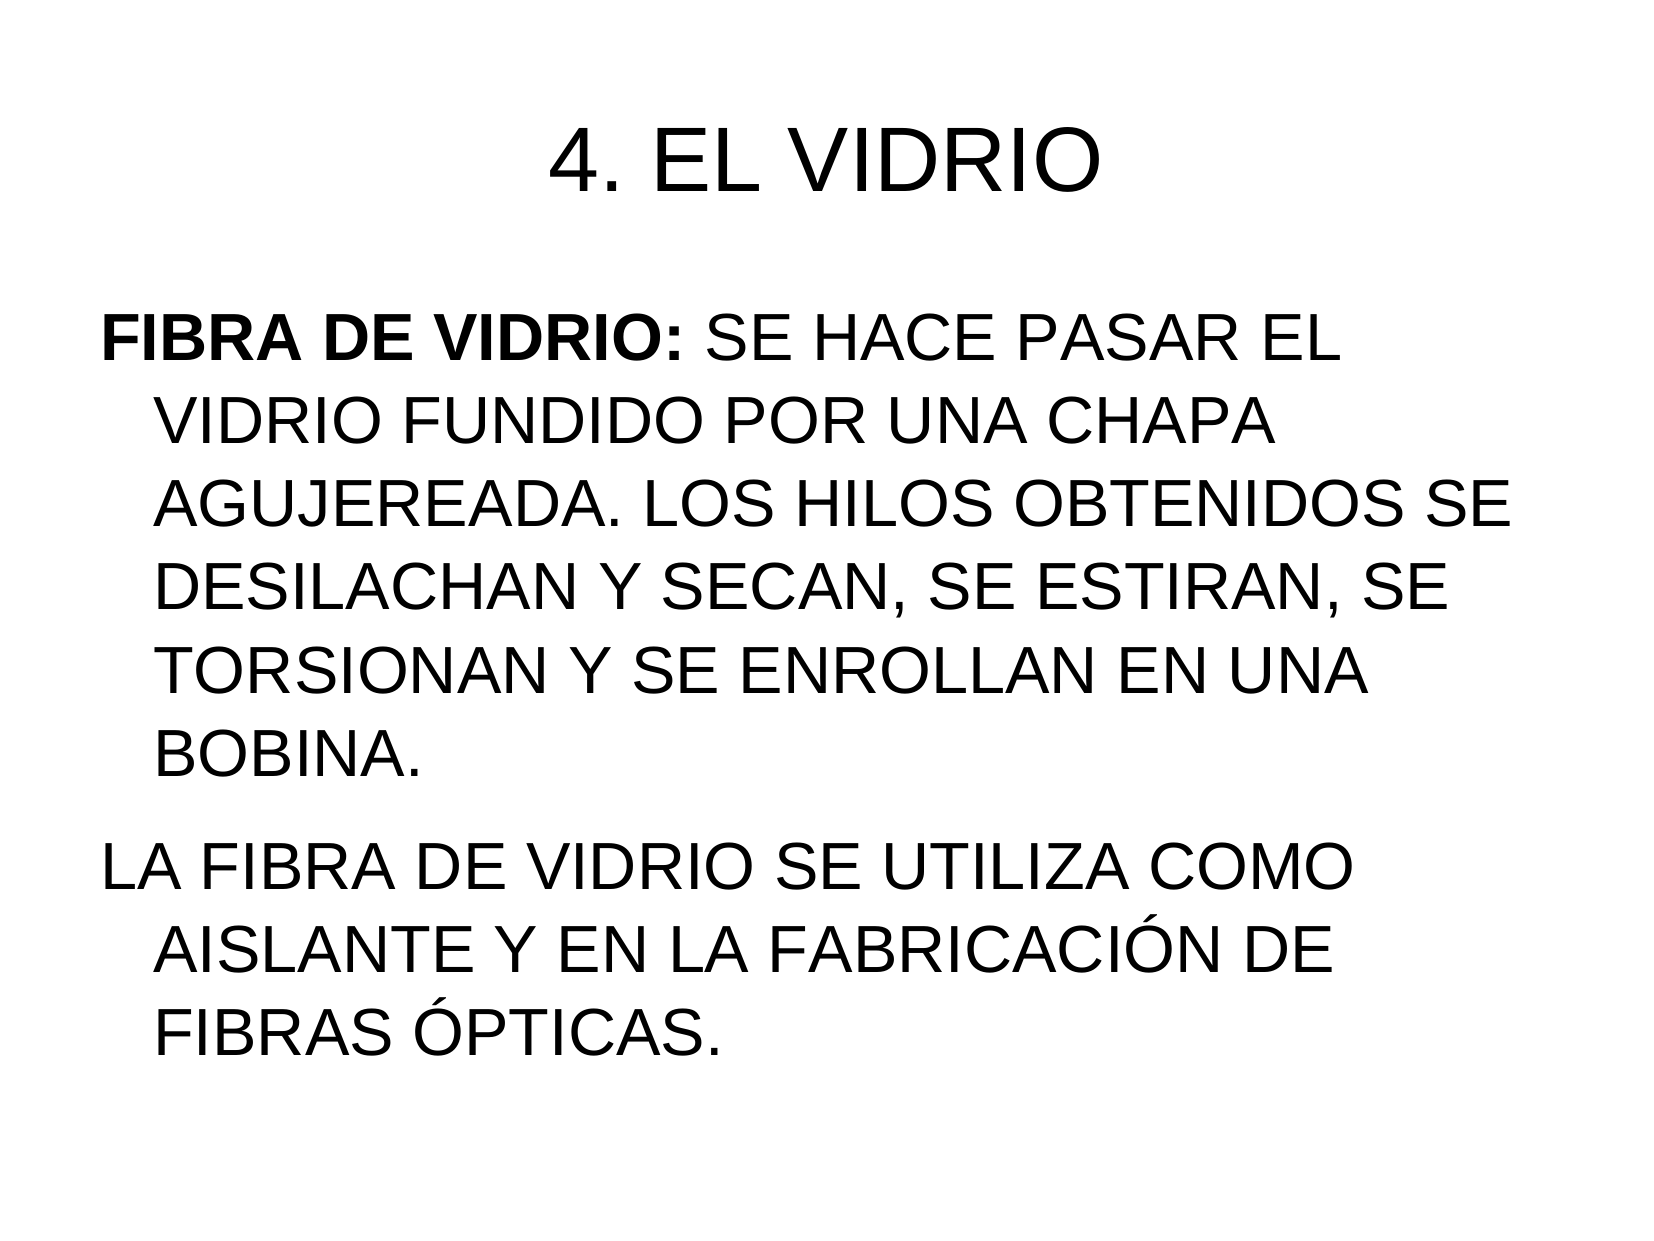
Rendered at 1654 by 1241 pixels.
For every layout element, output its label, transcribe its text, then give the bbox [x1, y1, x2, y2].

list FIBRA DE VIDRIO: SE HACE PASAR EL VIDRIO FUNDIDO POR UNA CHAPA AGUJEREADA. LOS HILOS OBTENIDOS SE DESILACHAN Y SECAN, SE ESTIRAN, SE TORSIONAN Y SE ENROLLAN EN UNA BOBINA. LA FIBRA DE VIDRIO SE UTILIZA COMO AISLANTE Y EN LA FABRICACIÓN DE FIBRAS ÓPTICAS. [82, 290, 1571, 1109]
title 4. EL VIDRIO [82, 56, 1571, 249]
